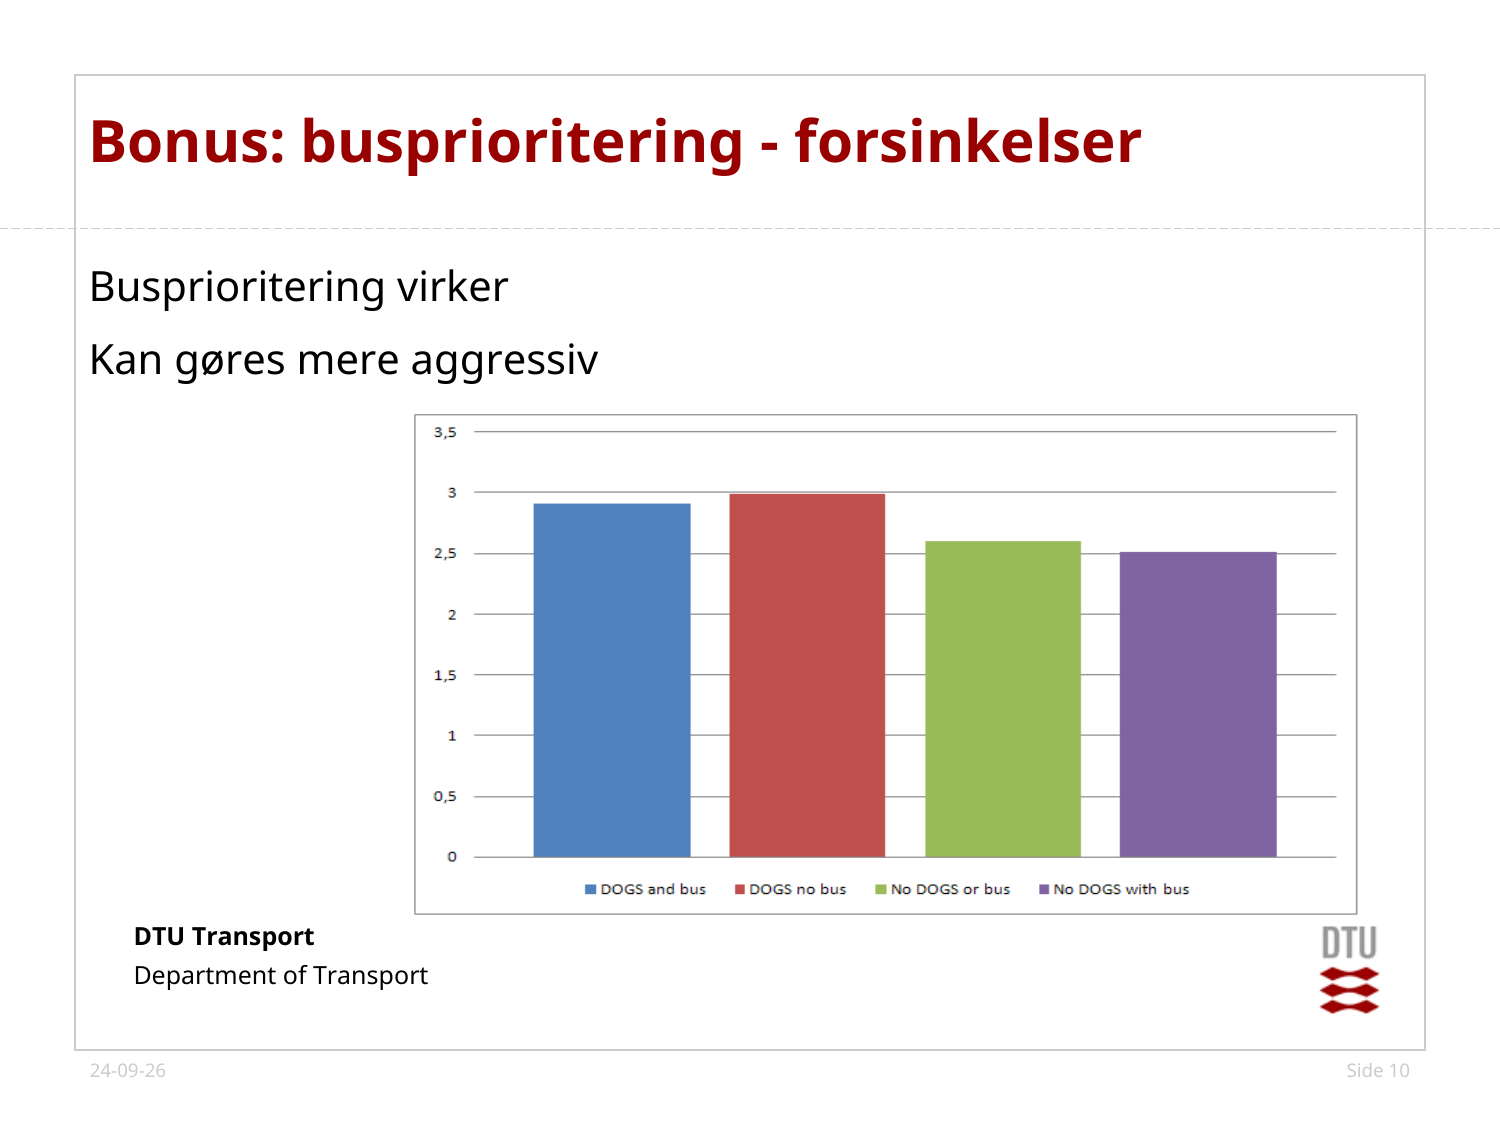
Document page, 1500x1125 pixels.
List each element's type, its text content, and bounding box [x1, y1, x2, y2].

text_box Busprioritering virker Kan gøres mere aggressiv [88, 248, 1442, 396]
picture [413, 413, 1418, 1034]
title Bonus: busprioritering - forsinkelser [88, 91, 1447, 190]
